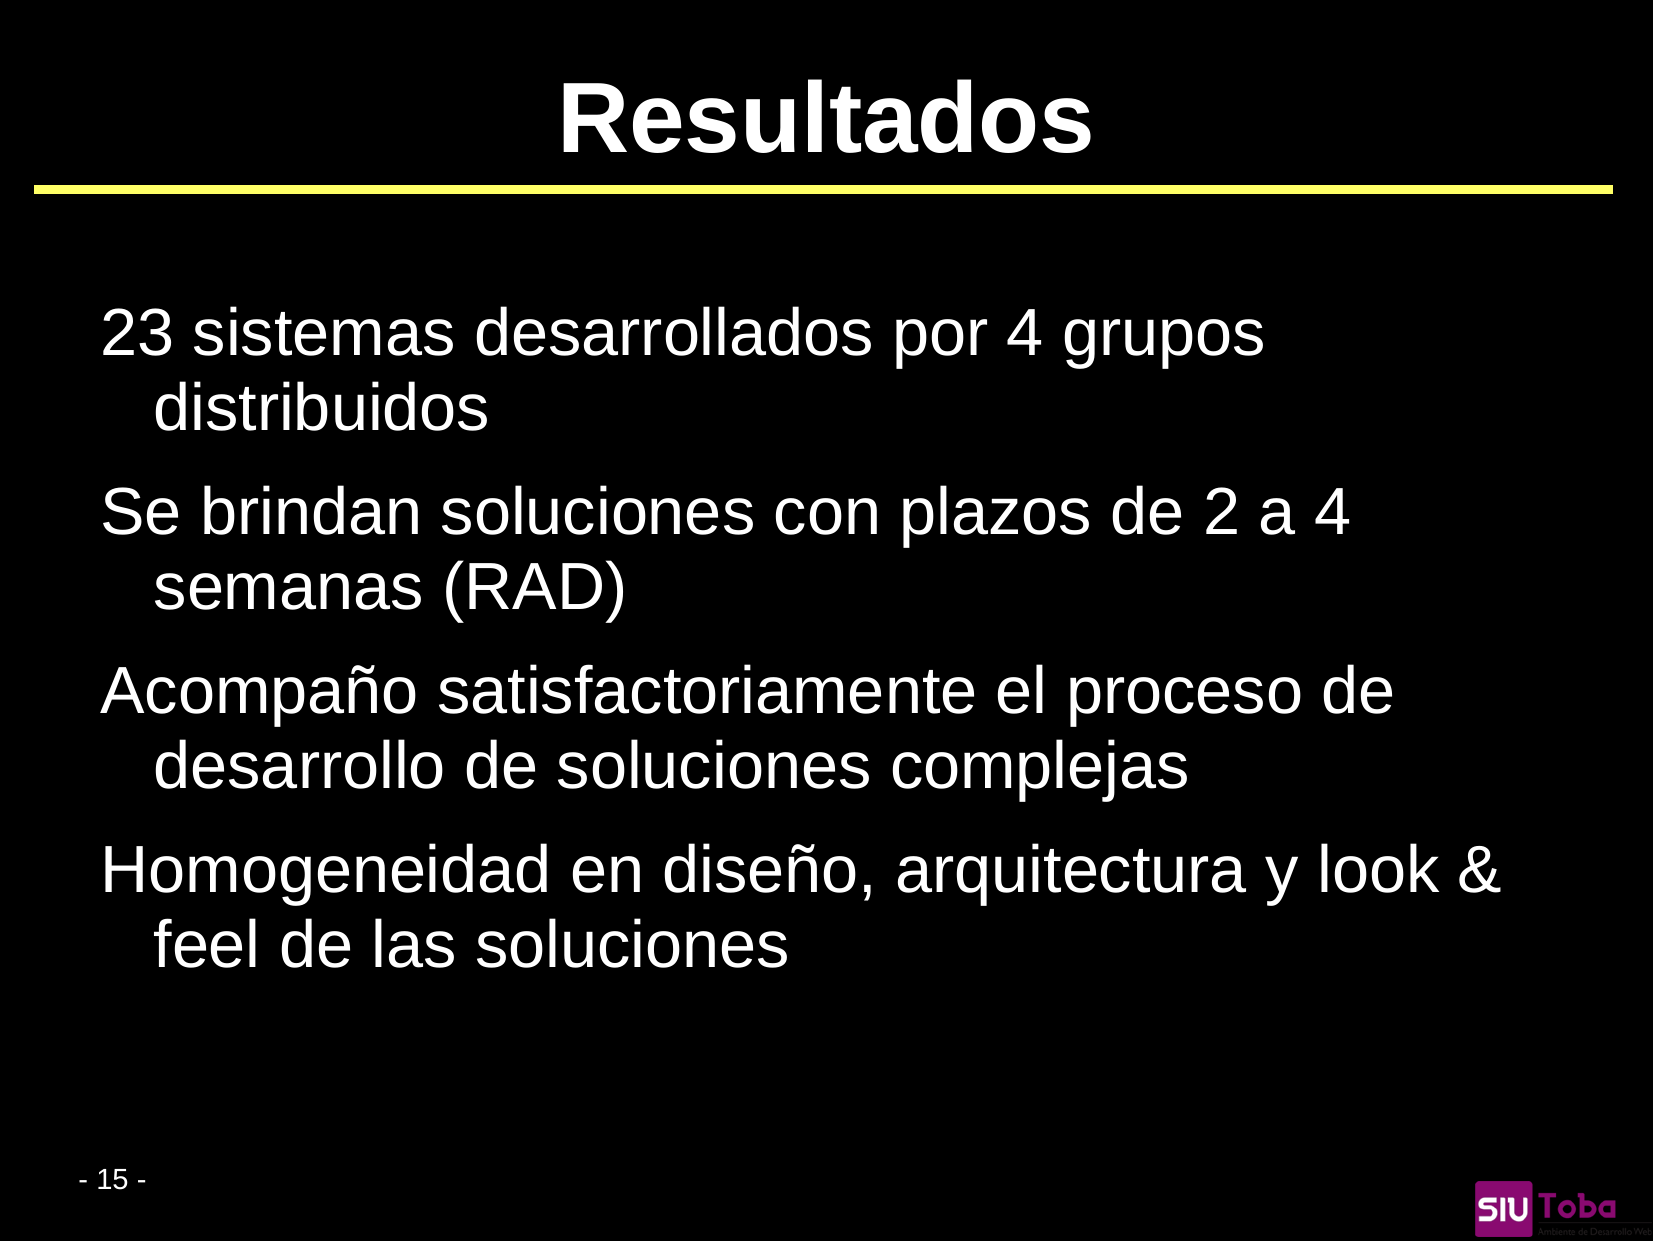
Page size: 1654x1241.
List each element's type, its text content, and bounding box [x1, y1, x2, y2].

list 23 sistemas desarrollados por 4 grupos distribuidos Se brindan soluciones con plazos de 2 a 4 semanas (RAD) Acompaño satisfactoriamente el proceso de desarrollo de soluciones complejas Homogeneidad en diseño, arquitectura y look & feel de las soluciones [82, 295, 1565, 1095]
title Resultados [58, 47, 1594, 188]
picture [1475, 1181, 1652, 1237]
